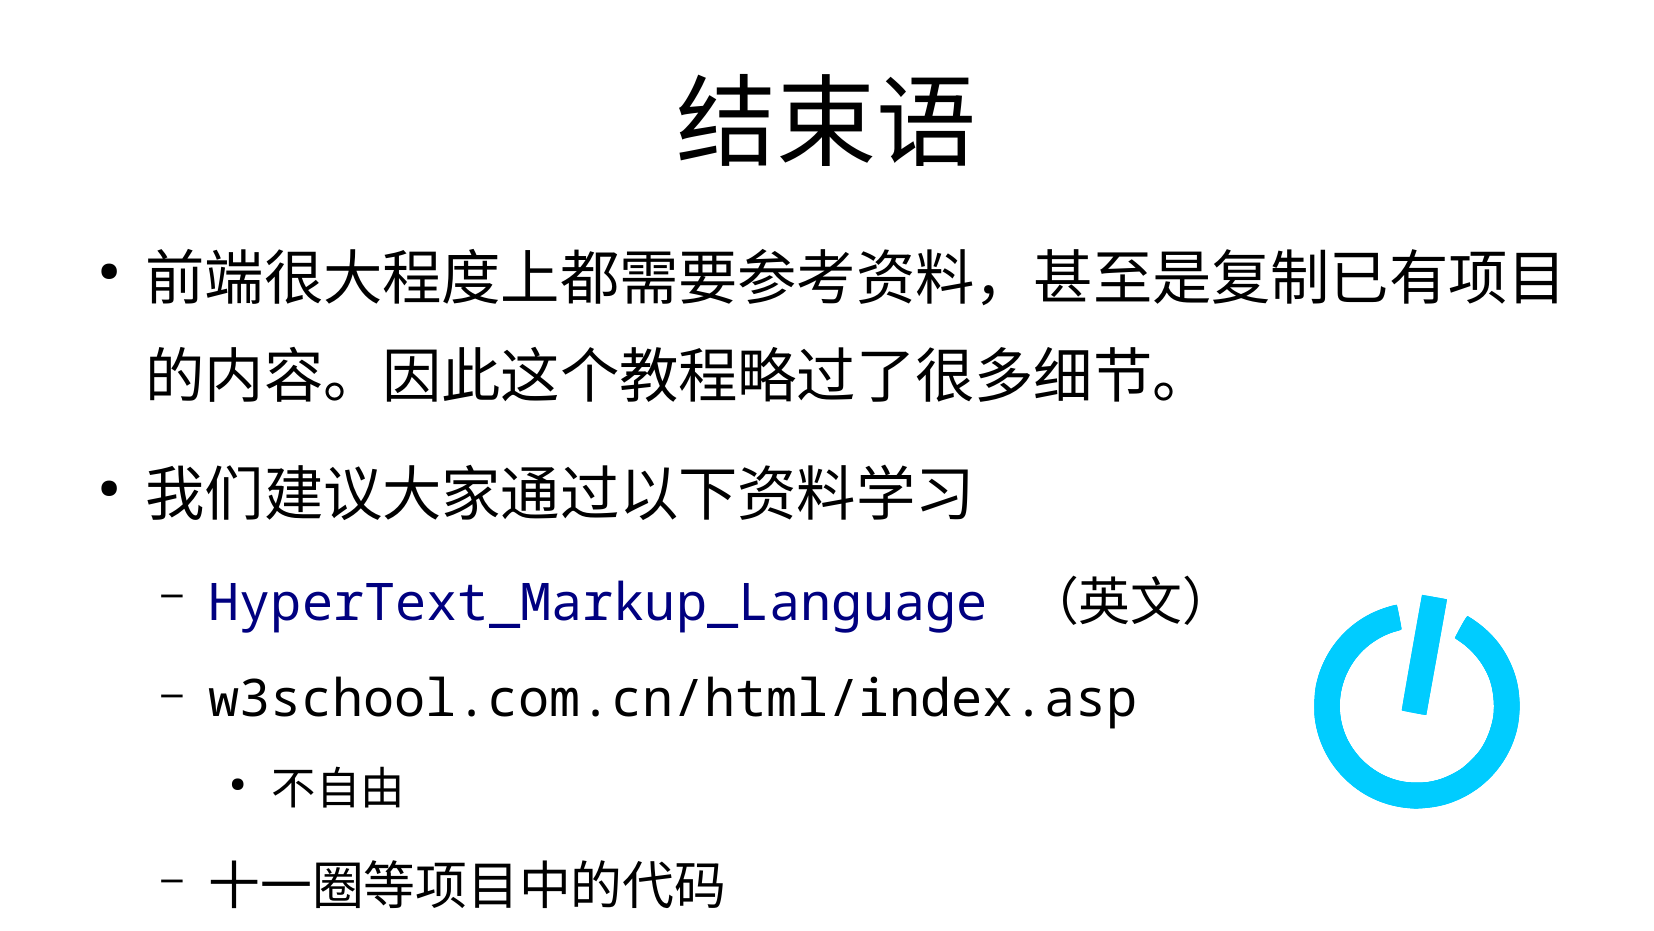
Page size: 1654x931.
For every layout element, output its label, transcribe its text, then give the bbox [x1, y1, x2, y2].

list 前端很大程度上都需要参考资料，甚至是复制已有项目的内容。因此这个教程略过了很多细节。 我们建议大家通过以下资料学习 HyperText_Markup_Language （英文） w3school.com.cn/html/index.asp 不自由 十一圈等项目中的代码 [82, 217, 1571, 922]
title 结束语 [82, 37, 1571, 193]
